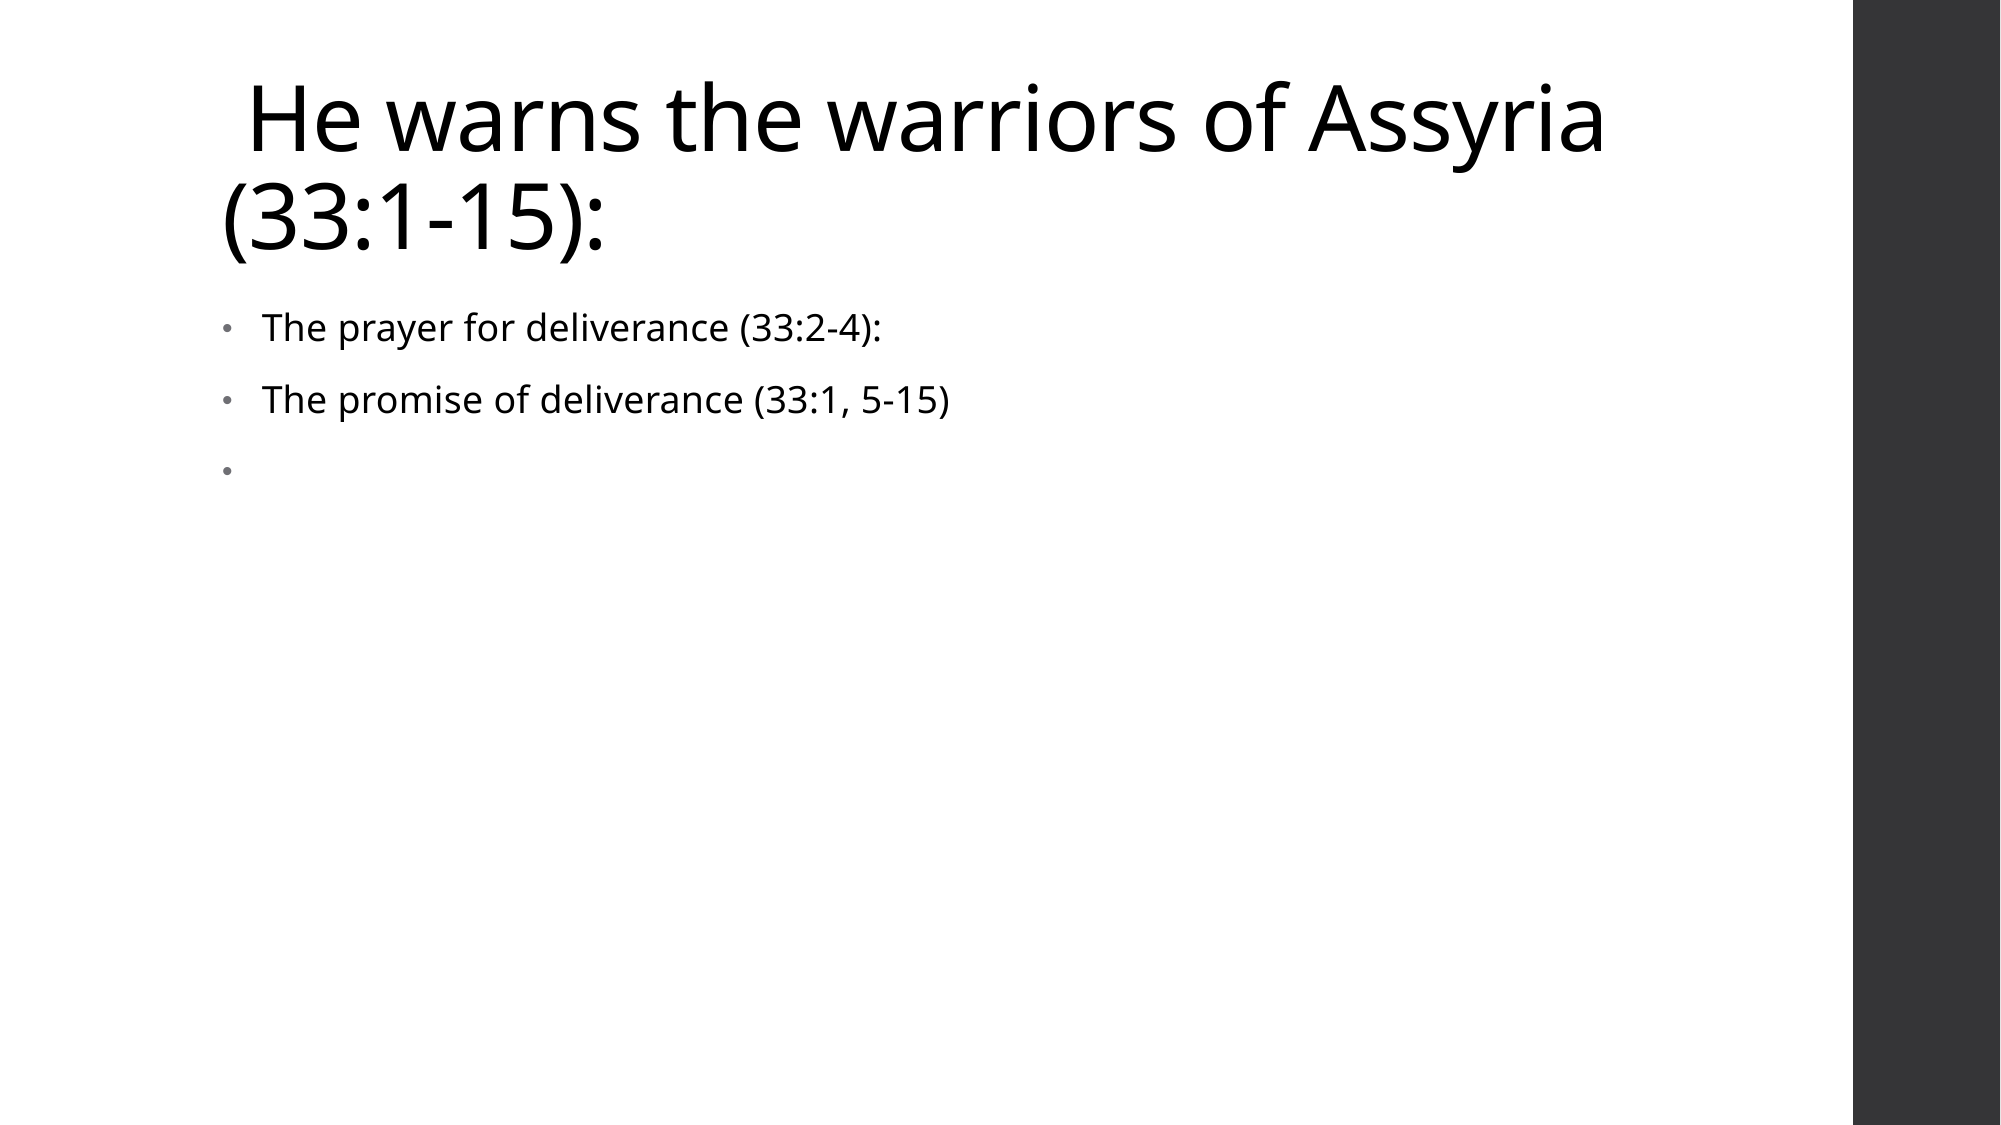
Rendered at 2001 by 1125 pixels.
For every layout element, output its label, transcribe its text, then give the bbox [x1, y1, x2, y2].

title He warns the warriors of Assyria (33:1-15): [206, 60, 1797, 278]
list The prayer for deliverance (33:2-4): The promise of deliverance (33:1, 5-15) [206, 299, 1617, 1014]
